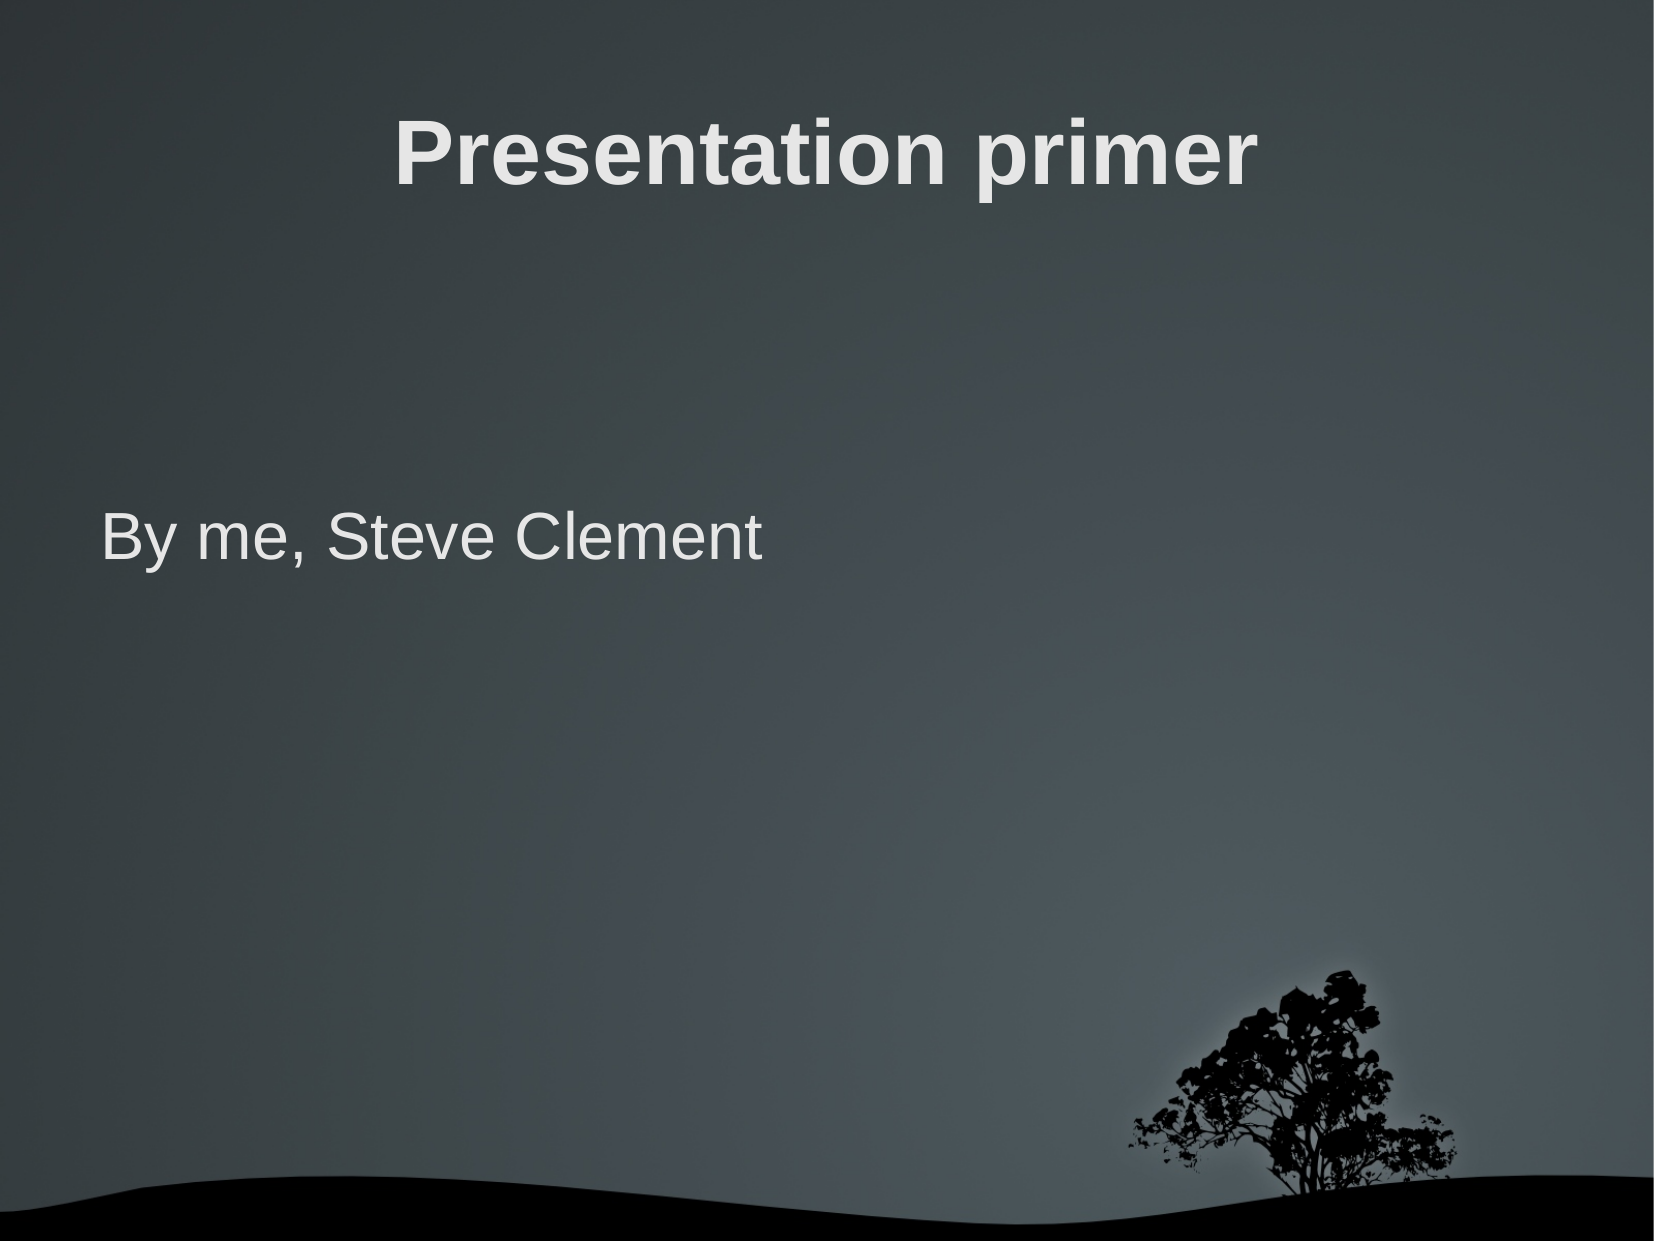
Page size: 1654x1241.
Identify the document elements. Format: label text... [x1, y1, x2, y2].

list By me, Steve Clement [82, 290, 1571, 1109]
title Presentation primer [82, 49, 1571, 257]
picture [0, 0, 1654, 1241]
